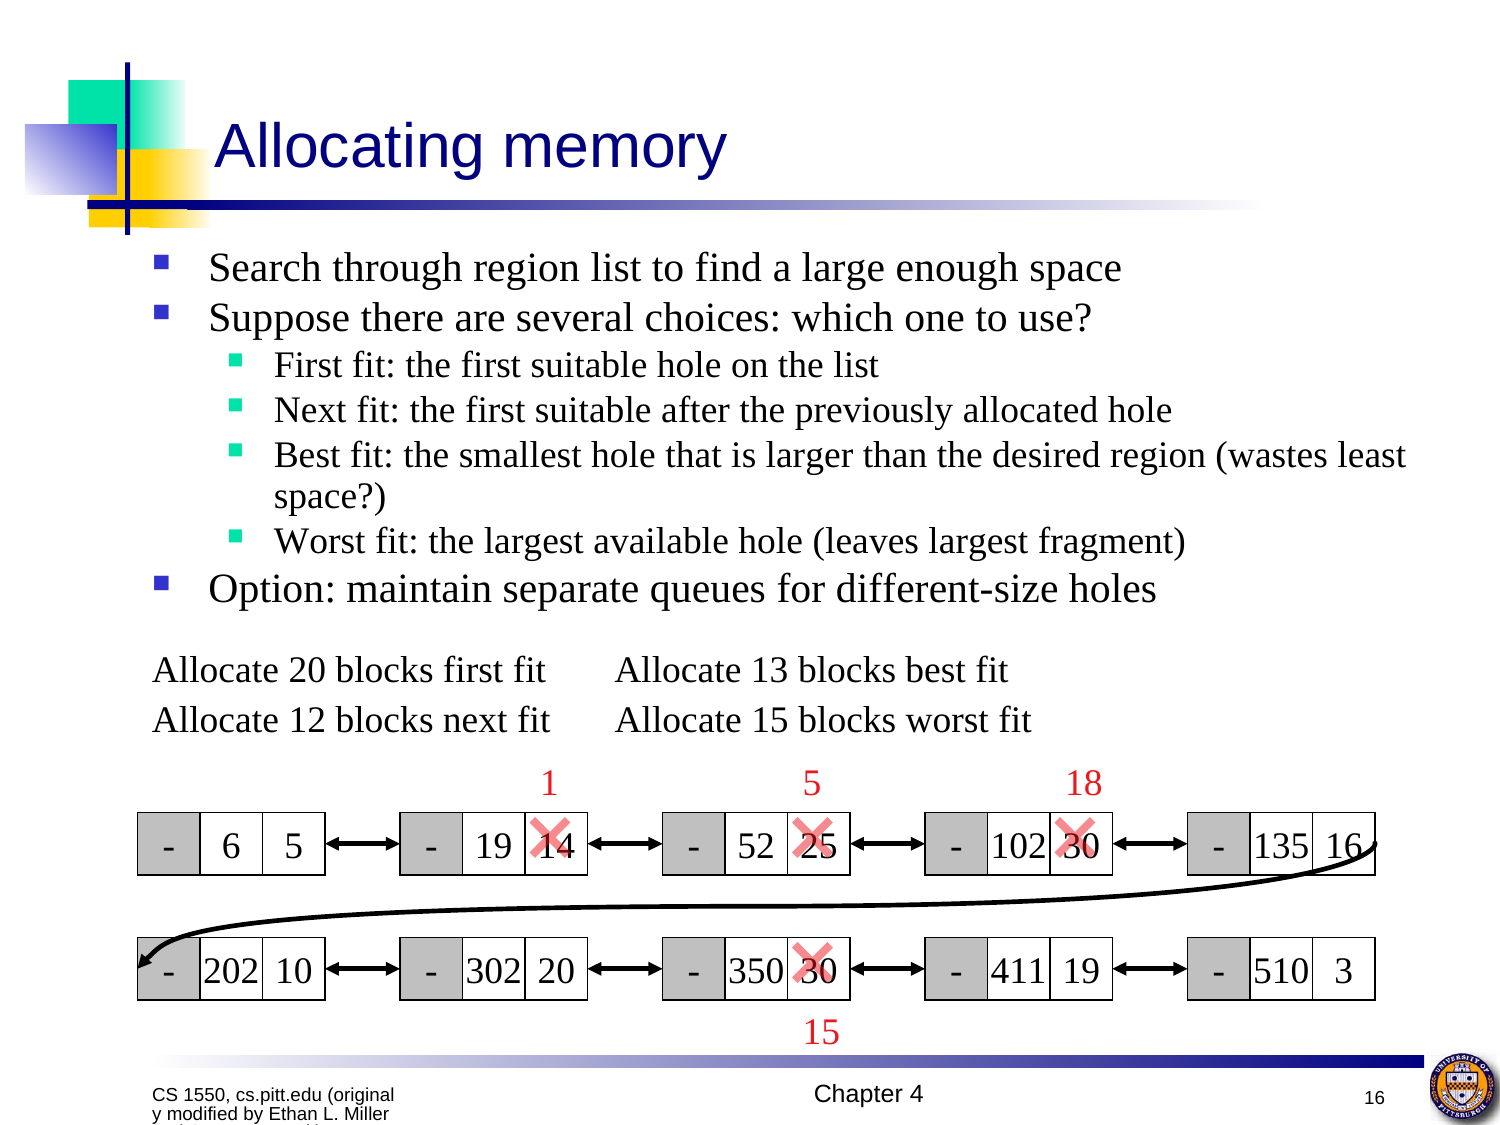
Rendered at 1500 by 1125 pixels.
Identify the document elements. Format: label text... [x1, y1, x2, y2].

text_box 16 [1314, 850, 1375, 875]
text_box 16 [1312, 812, 1375, 869]
text_box 16 [1348, 845, 1357, 857]
text_box Allocate 15 blocks worst fit [599, 687, 1048, 748]
picture [1425, 1049, 1500, 1125]
text_box 5 [787, 749, 837, 811]
text_box 302 [462, 937, 525, 1000]
text_box - [137, 937, 172, 967]
text_box 15 [787, 999, 855, 1061]
text_box 25 [787, 812, 850, 875]
text_box 18 [1050, 749, 1118, 811]
text_box 20 [525, 937, 588, 1000]
title Allocating memory [200, 87, 1476, 188]
text_box 14 [525, 812, 588, 875]
text_box Allocate 20 blocks first fit [137, 637, 562, 687]
text_box Allocate 12 blocks next fit [137, 687, 567, 748]
text_box - [1187, 812, 1250, 875]
text_box 6 [200, 812, 262, 875]
text_box - [924, 812, 987, 875]
text_box - [399, 812, 462, 875]
text_box Allocate 13 blocks best fit [599, 637, 1025, 687]
text_box 1 [525, 749, 574, 811]
text_box 5 [262, 812, 325, 875]
text_box 30 [787, 937, 850, 999]
text_box - [1187, 937, 1250, 1000]
text_box 135 [1250, 812, 1312, 875]
text_box 102 [987, 812, 1050, 875]
list Search through region list to find a large enough space Suppose there are several choices: which one to use? First fit: the first suitable hole on the list Next fit: the first suitable after the previously allocated hole Best fit: the smallest hole that is larger than the desired region (wastes least space?) Worst fit: the largest available hole (leaves largest fragment) Option: maintain separate queues for different-size holes [137, 237, 1469, 632]
text_box [791, 817, 833, 858]
text_box - [924, 937, 987, 1000]
text_box 411 [987, 937, 1050, 1000]
text_box - [662, 812, 725, 875]
text_box 30 [1050, 812, 1113, 875]
text_box [1054, 817, 1096, 858]
text_box 510 [1250, 937, 1312, 1000]
text_box 202 [200, 937, 262, 1000]
text_box 3 [1312, 937, 1375, 1000]
text_box 10 [262, 937, 325, 1000]
text_box 19 [1050, 937, 1113, 1000]
text_box 350 [725, 937, 787, 1000]
text_box 19 [462, 812, 525, 875]
text_box - [137, 937, 200, 1000]
text_box - [662, 937, 725, 1000]
text_box [529, 817, 571, 858]
text_box [791, 942, 833, 983]
text_box 52 [725, 812, 787, 875]
text_box - [399, 937, 462, 1000]
text_box - [137, 812, 200, 875]
